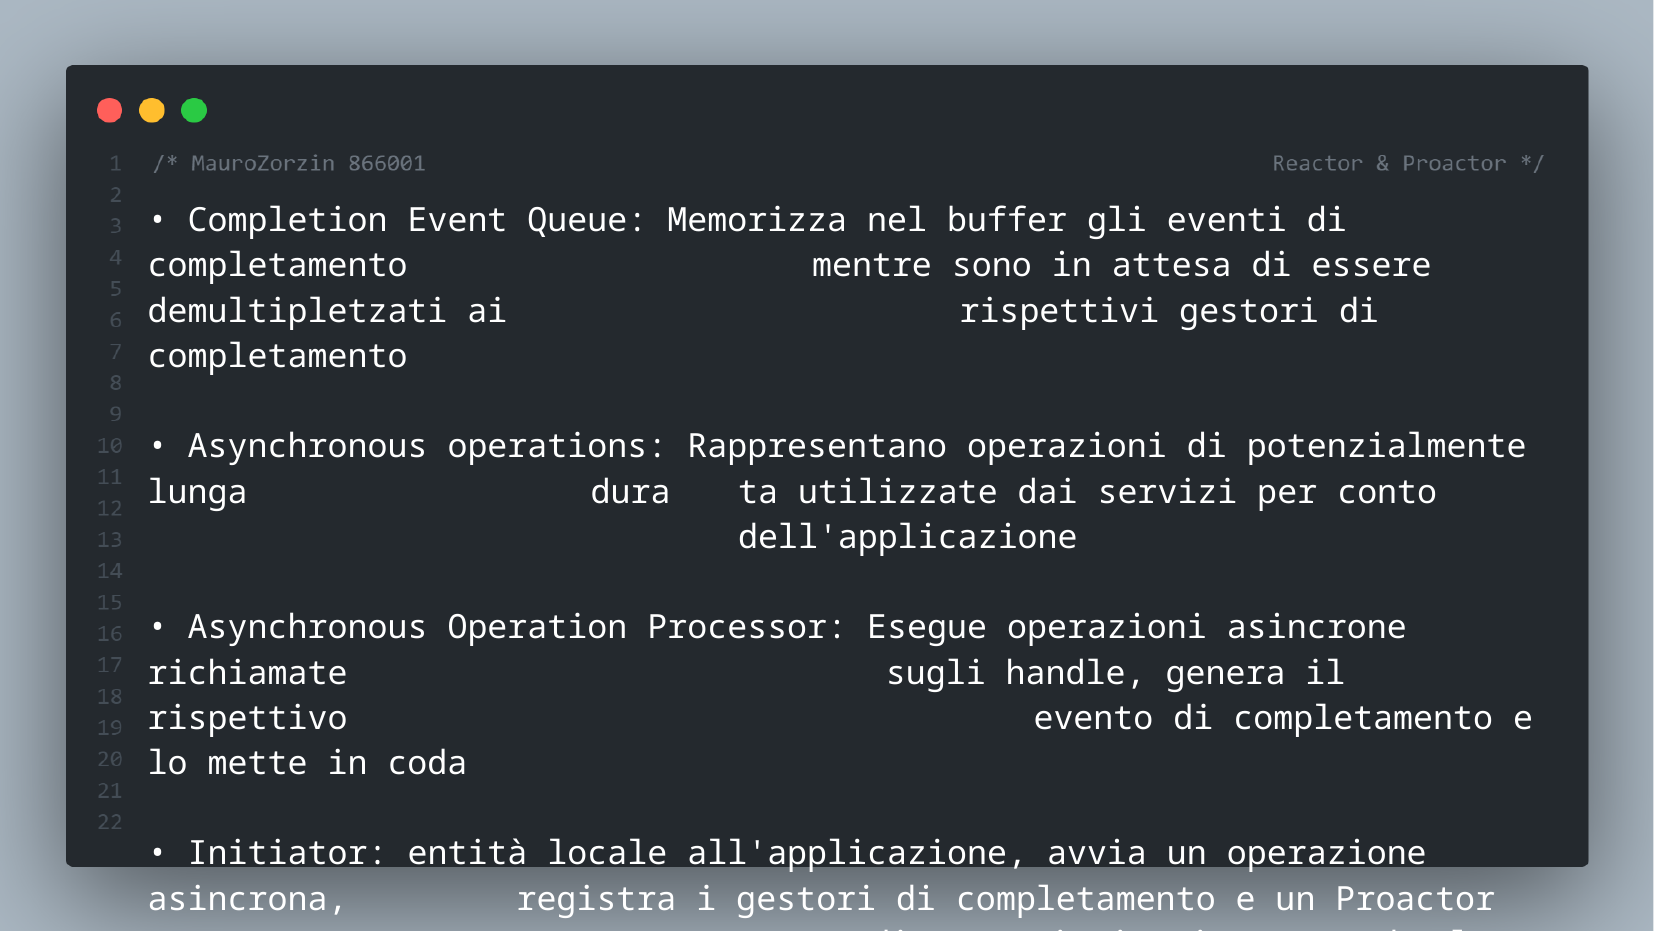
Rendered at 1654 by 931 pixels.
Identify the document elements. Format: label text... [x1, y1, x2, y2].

picture [0, 0, 1654, 931]
subtitle • Completion Event Queue: Memorizza nel buffer gli eventi di completamento mentre sono in attesa di essere demultipletzati ai rispettivi gestori di completamento • Asynchronous operations: Rappresentano operazioni di potenzialmente lunga dura ta utilizzate dai servizi per conto dell'applicazione • Asynchronous Operation Processor: Esegue operazioni asincrone richiamate sugli handle, genera il rispettivo evento di completamento e lo mette in coda • Initiator: entità locale all'applicazione, avvia un operazione asincrona, registra i gestori di completamento e un Proactor con un processore di operazioni asincrone, che lo notifica quando le operazioni sono completate [147, 196, 1536, 853]
